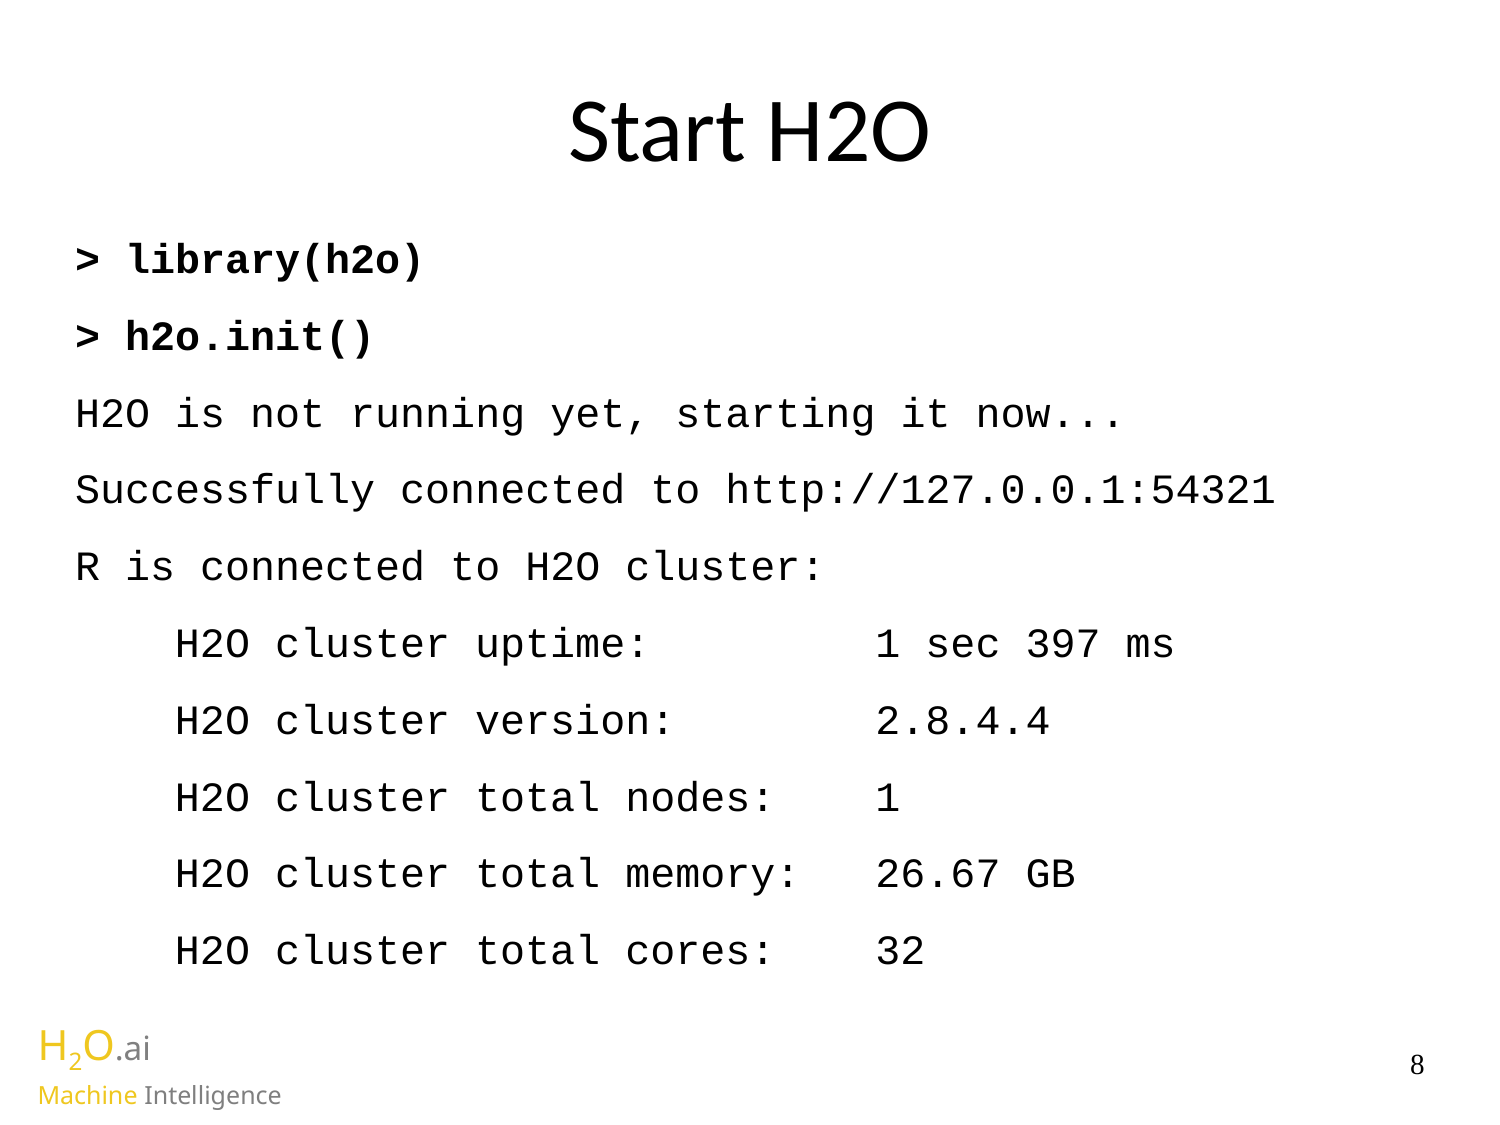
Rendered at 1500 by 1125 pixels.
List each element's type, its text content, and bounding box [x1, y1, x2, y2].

list > library(h2o) > h2o.init() H2O is not running yet, starting it now... Successfully connected to http://127.0.0.1:54321 R is connected to H2O cluster: H2O cluster uptime: 1 sec 397 ms H2O cluster version: 2.8.4.4 H2O cluster total nodes: 1 H2O cluster total memory: 26.67 GB H2O cluster total cores: 32 [75, 238, 1425, 993]
title Start H2O [75, 15, 1425, 238]
